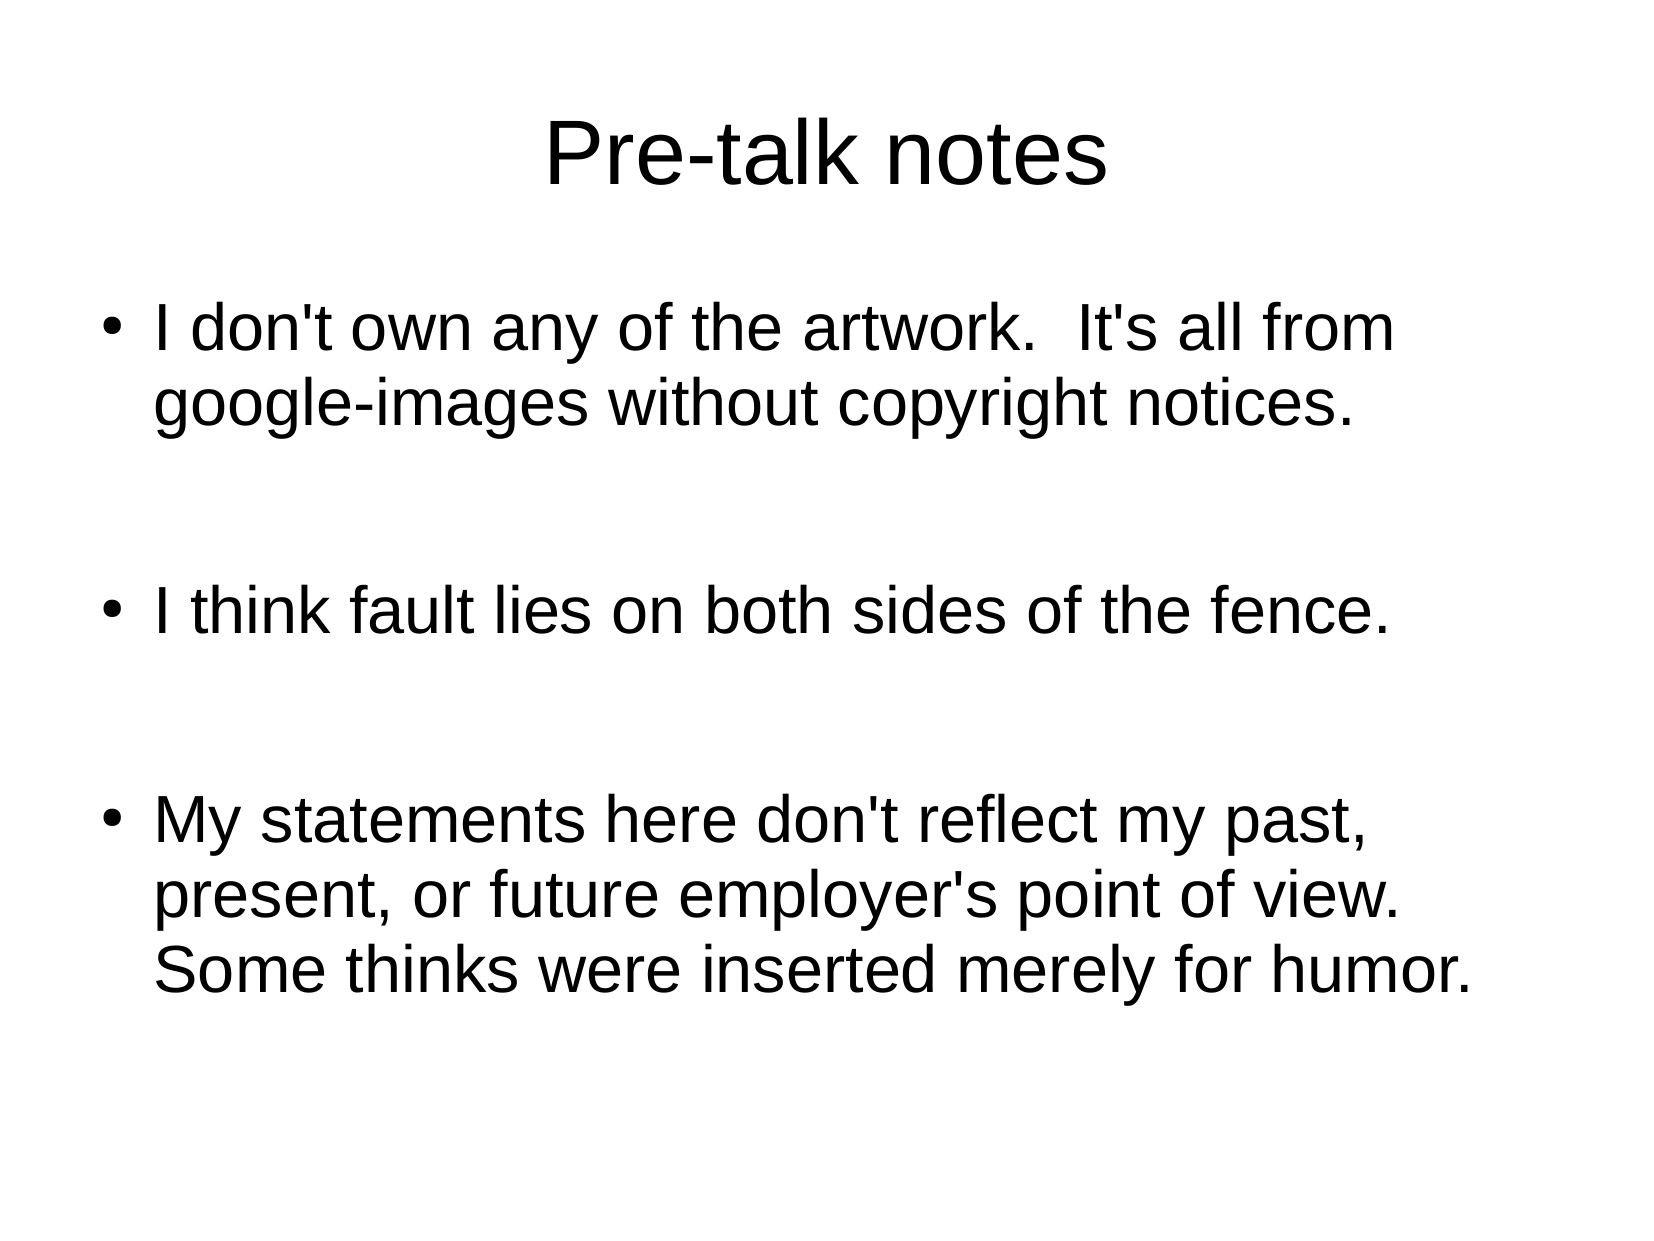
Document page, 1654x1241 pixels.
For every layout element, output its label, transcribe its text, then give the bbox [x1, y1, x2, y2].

list I don't own any of the artwork. It's all from google-images without copyright notices. I think fault lies on both sides of the fence. My statements here don't reflect my past, present, or future employer's point of view. Some thinks were inserted merely for humor. [82, 290, 1538, 1010]
title Pre-talk notes [82, 49, 1571, 257]
